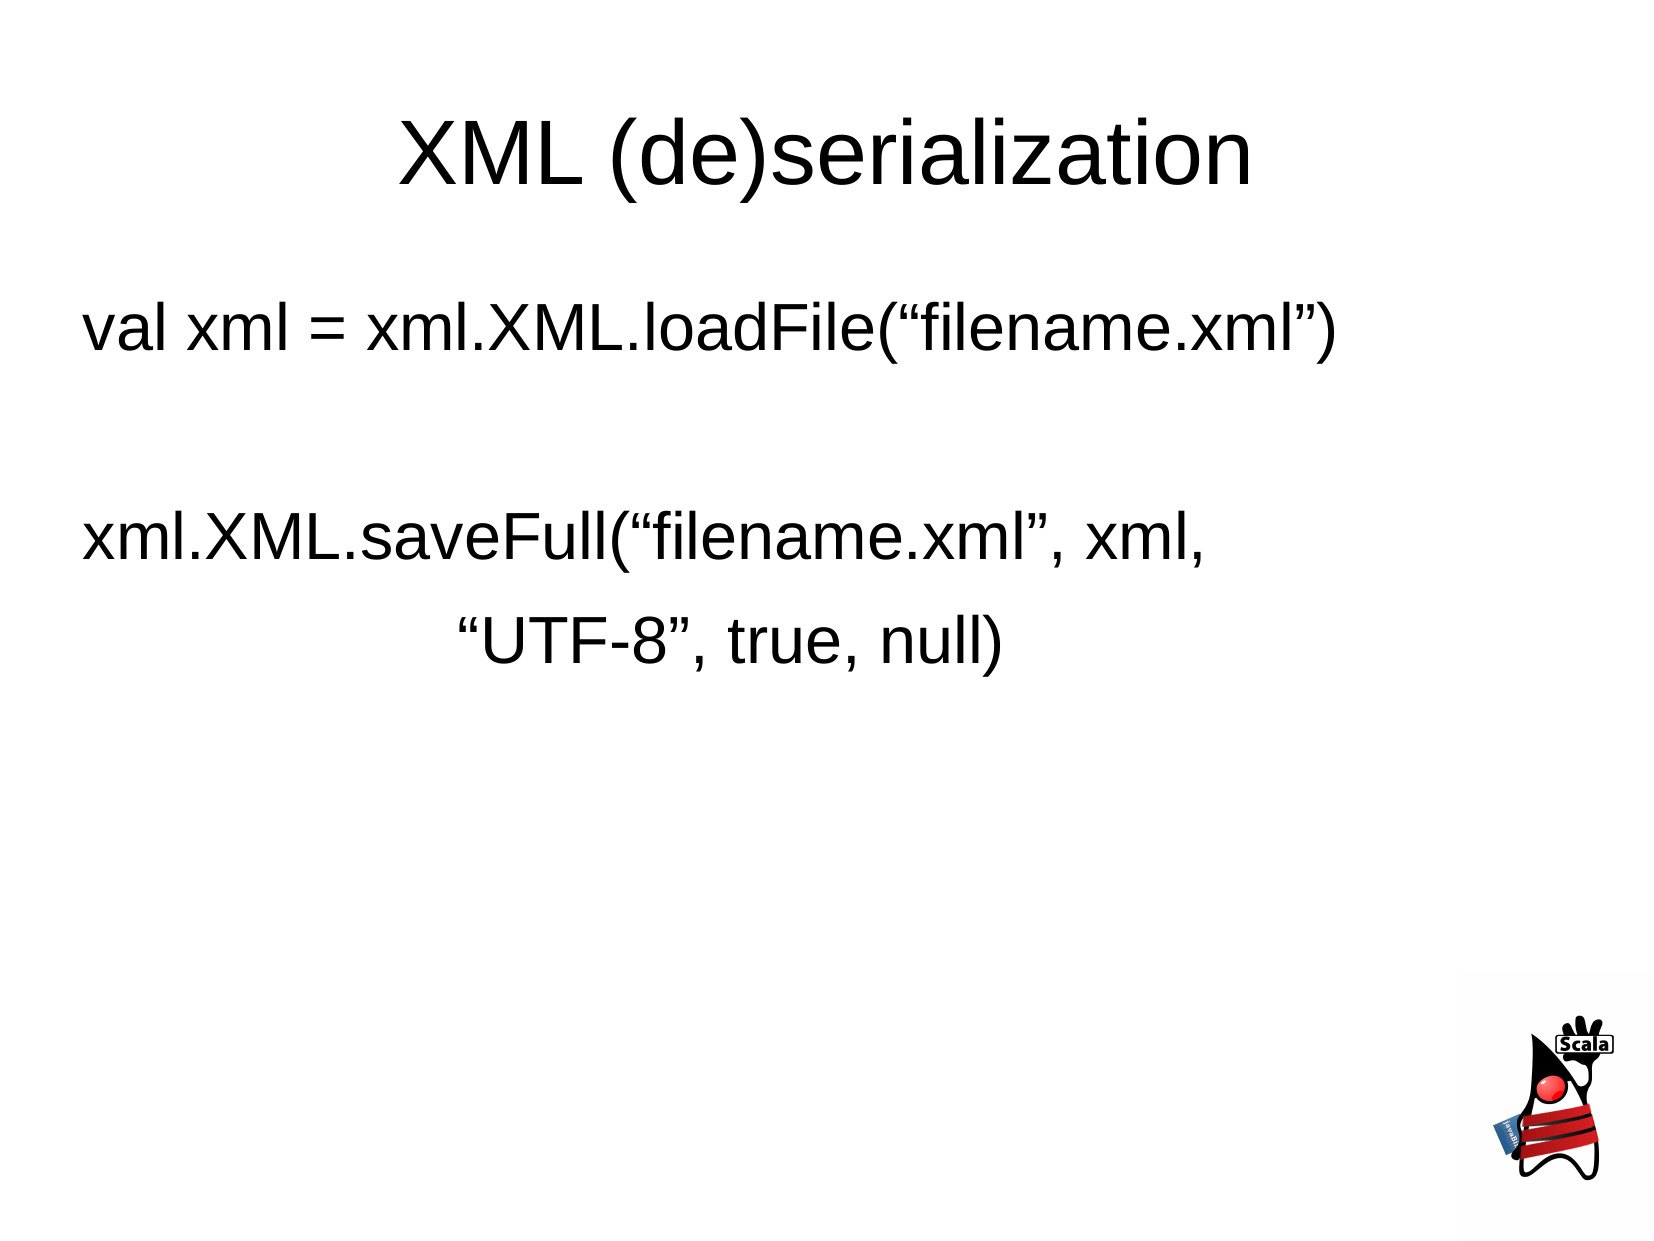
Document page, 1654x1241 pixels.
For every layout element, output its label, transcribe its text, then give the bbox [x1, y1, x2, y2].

picture [1462, 969, 1654, 1241]
title XML (de)serialization [82, 56, 1571, 250]
list val xml = xml.XML.loadFile(“filename.xml”) xml.XML.saveFull(“filename.xml”, xml, “UTF-8”, true, null) [82, 290, 1571, 1109]
